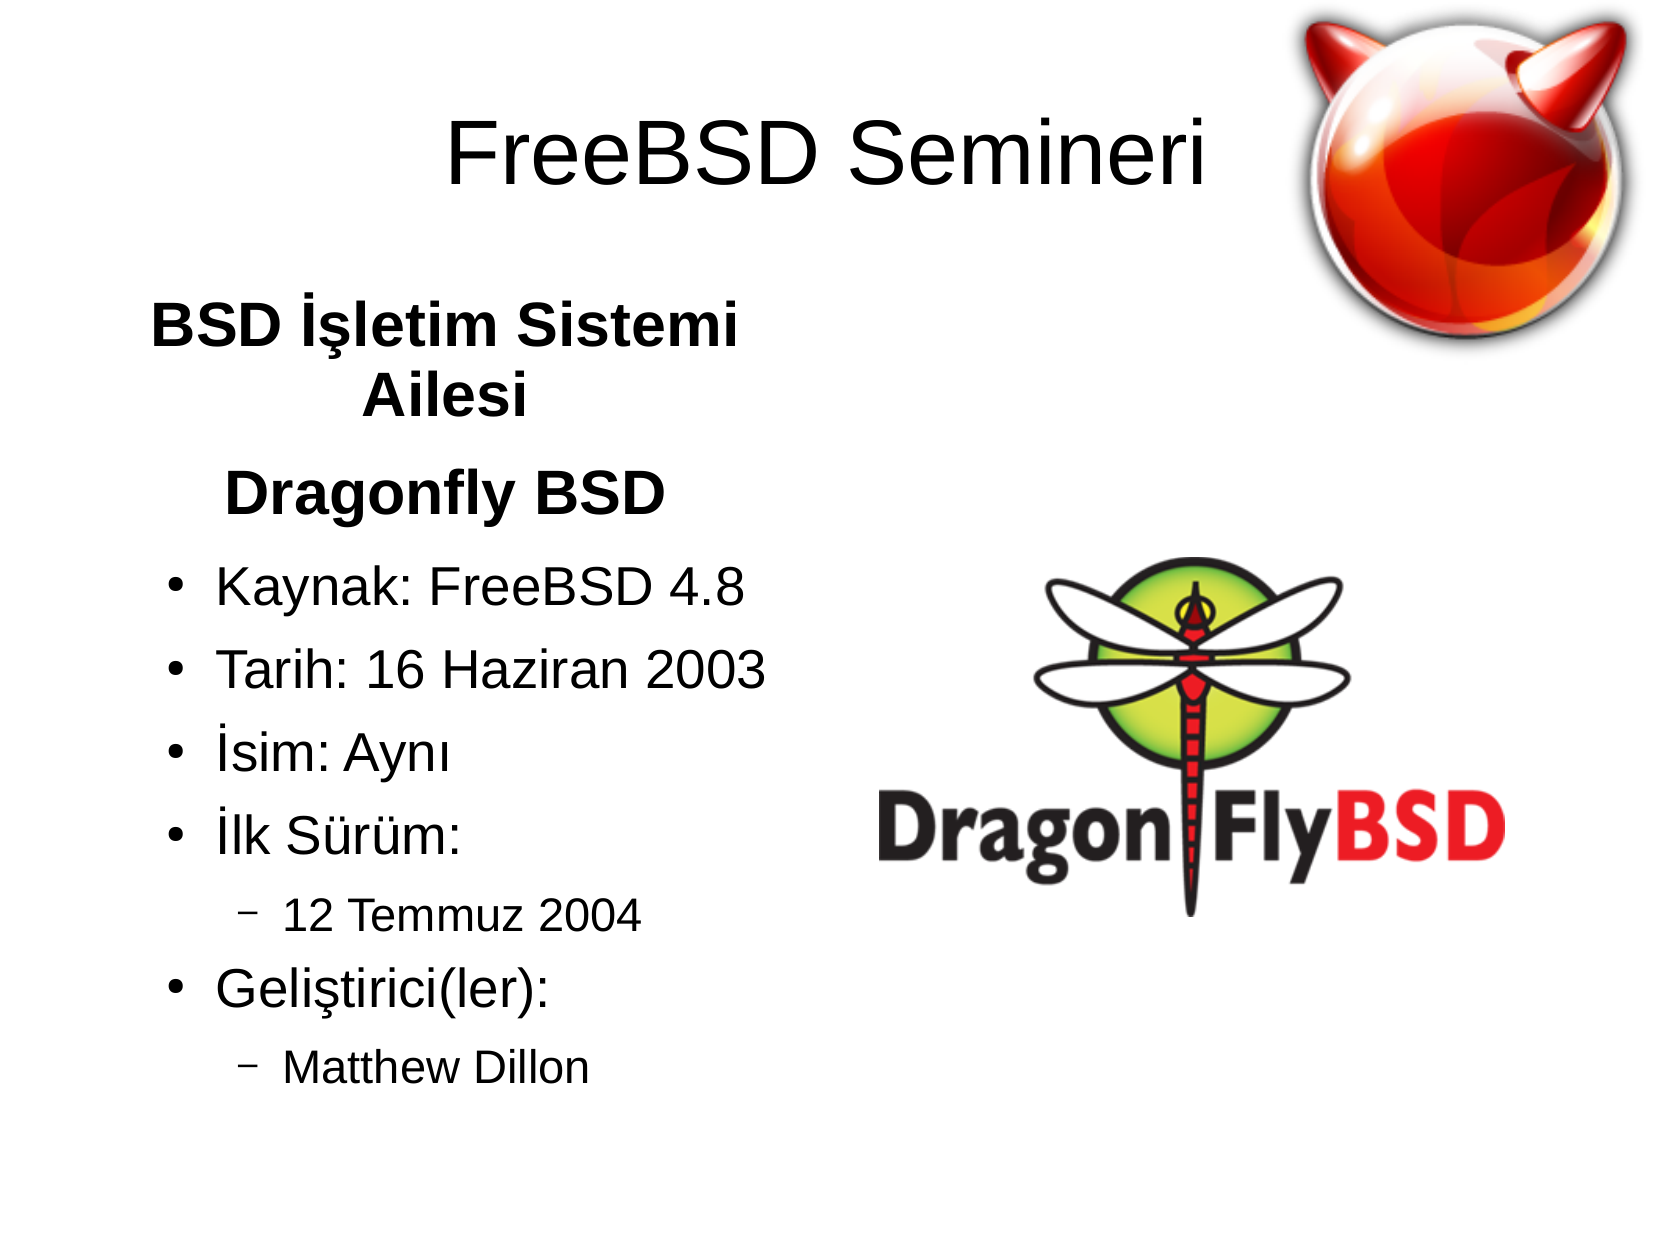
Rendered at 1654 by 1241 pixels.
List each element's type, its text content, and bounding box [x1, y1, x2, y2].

picture [879, 557, 1505, 917]
list BSD İşletim Sistemi Ailesi Dragonfly BSD Kaynak: FreeBSD 4.8 Tarih: 16 Haziran 2003 İsim: Aynı İlk Sürüm: 12 Temmuz 2004 Geliştirici(ler): Matthew Dillon [82, 290, 809, 1109]
title FreeBSD Semineri [82, 49, 1282, 257]
picture [1282, 0, 1654, 365]
